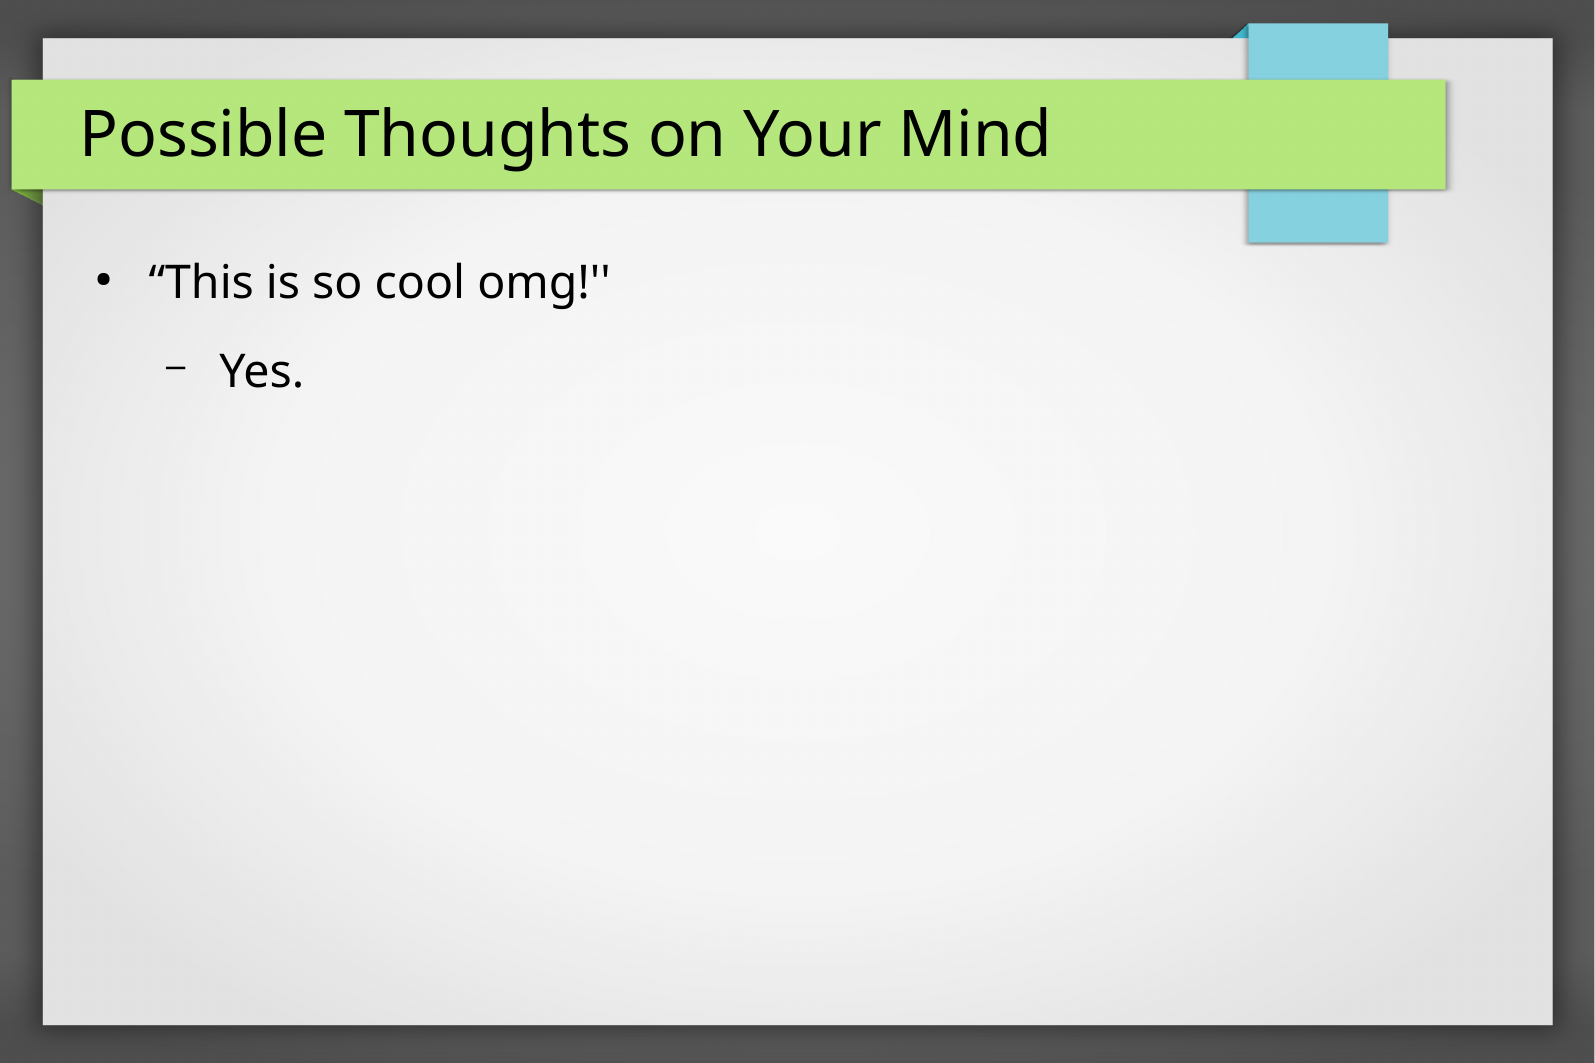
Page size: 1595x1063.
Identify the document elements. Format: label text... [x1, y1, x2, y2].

title Possible Thoughts on Your Mind [79, 78, 1219, 185]
list “This is so cool omg!'' Yes. [77, 249, 1513, 961]
picture [0, 0, 1595, 1063]
